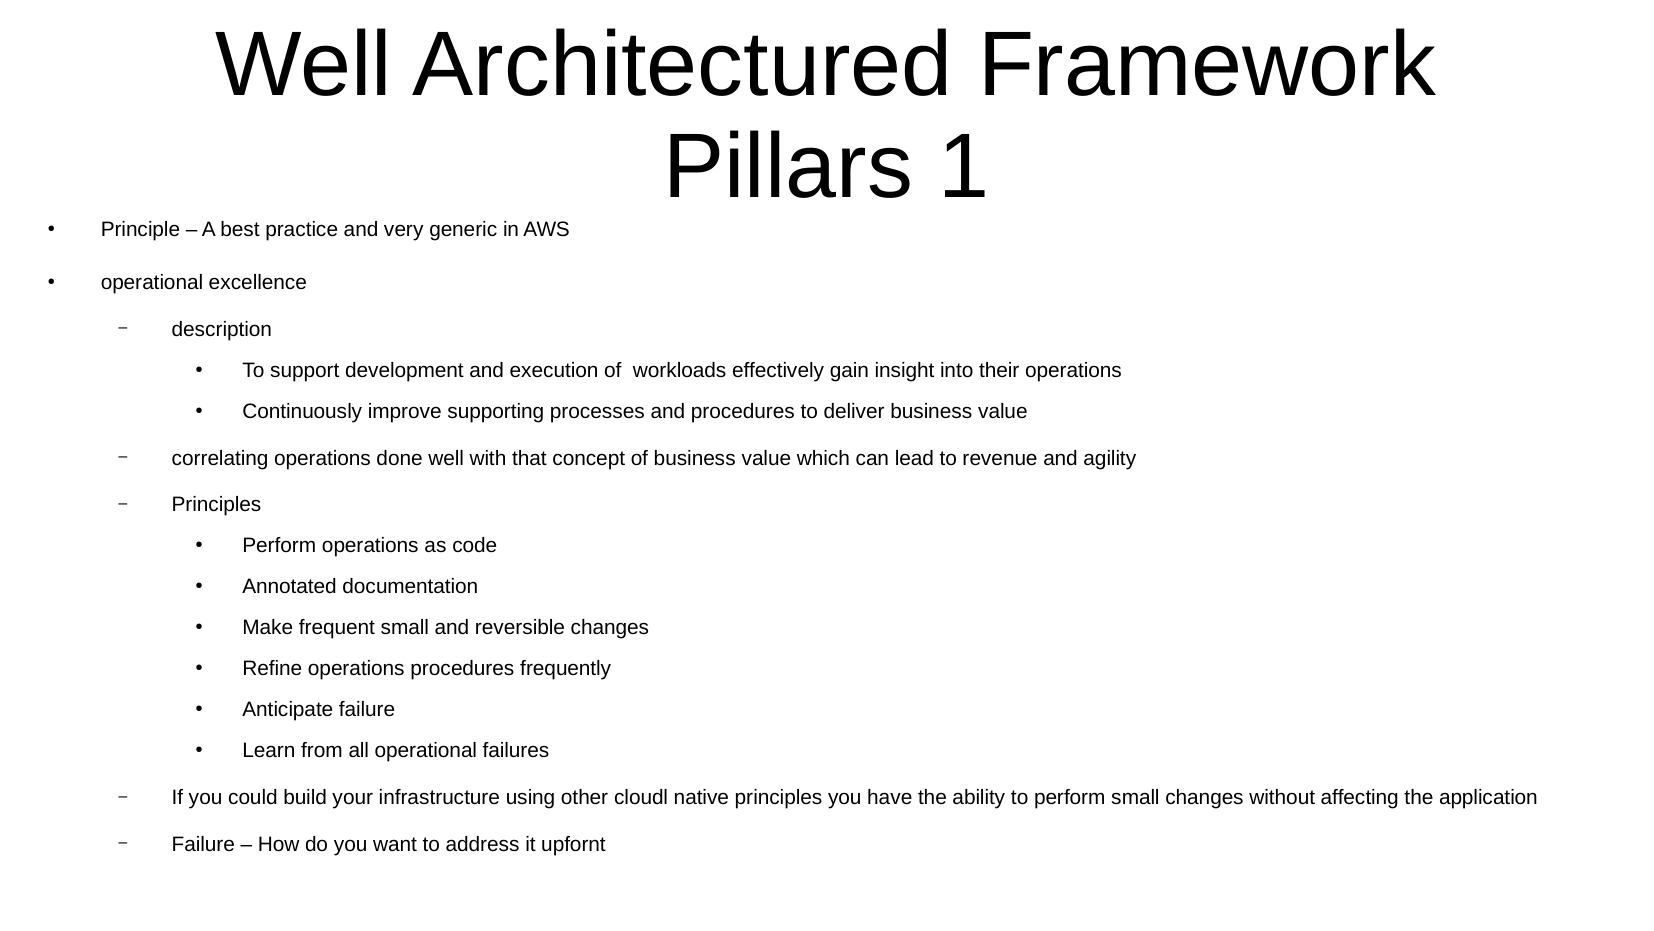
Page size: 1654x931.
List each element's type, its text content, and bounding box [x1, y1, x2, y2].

list Principle – A best practice and very generic in AWS operational excellence description To support development and execution of workloads effectively gain insight into their operations Continuously improve supporting processes and procedures to deliver business value correlating operations done well with that concept of business value which can lead to revenue and agility Principles Perform operations as code Annotated documentation Make frequent small and reversible changes Refine operations procedures frequently Anticipate failure Learn from all operational failures If you could build your infrastructure using other cloudl native principles you have the ability to perform small changes without affecting the application Failure – How do you want to address it upfornt [30, 217, 1571, 901]
title Well Architectured Framework Pillars 1 [82, 12, 1571, 217]
